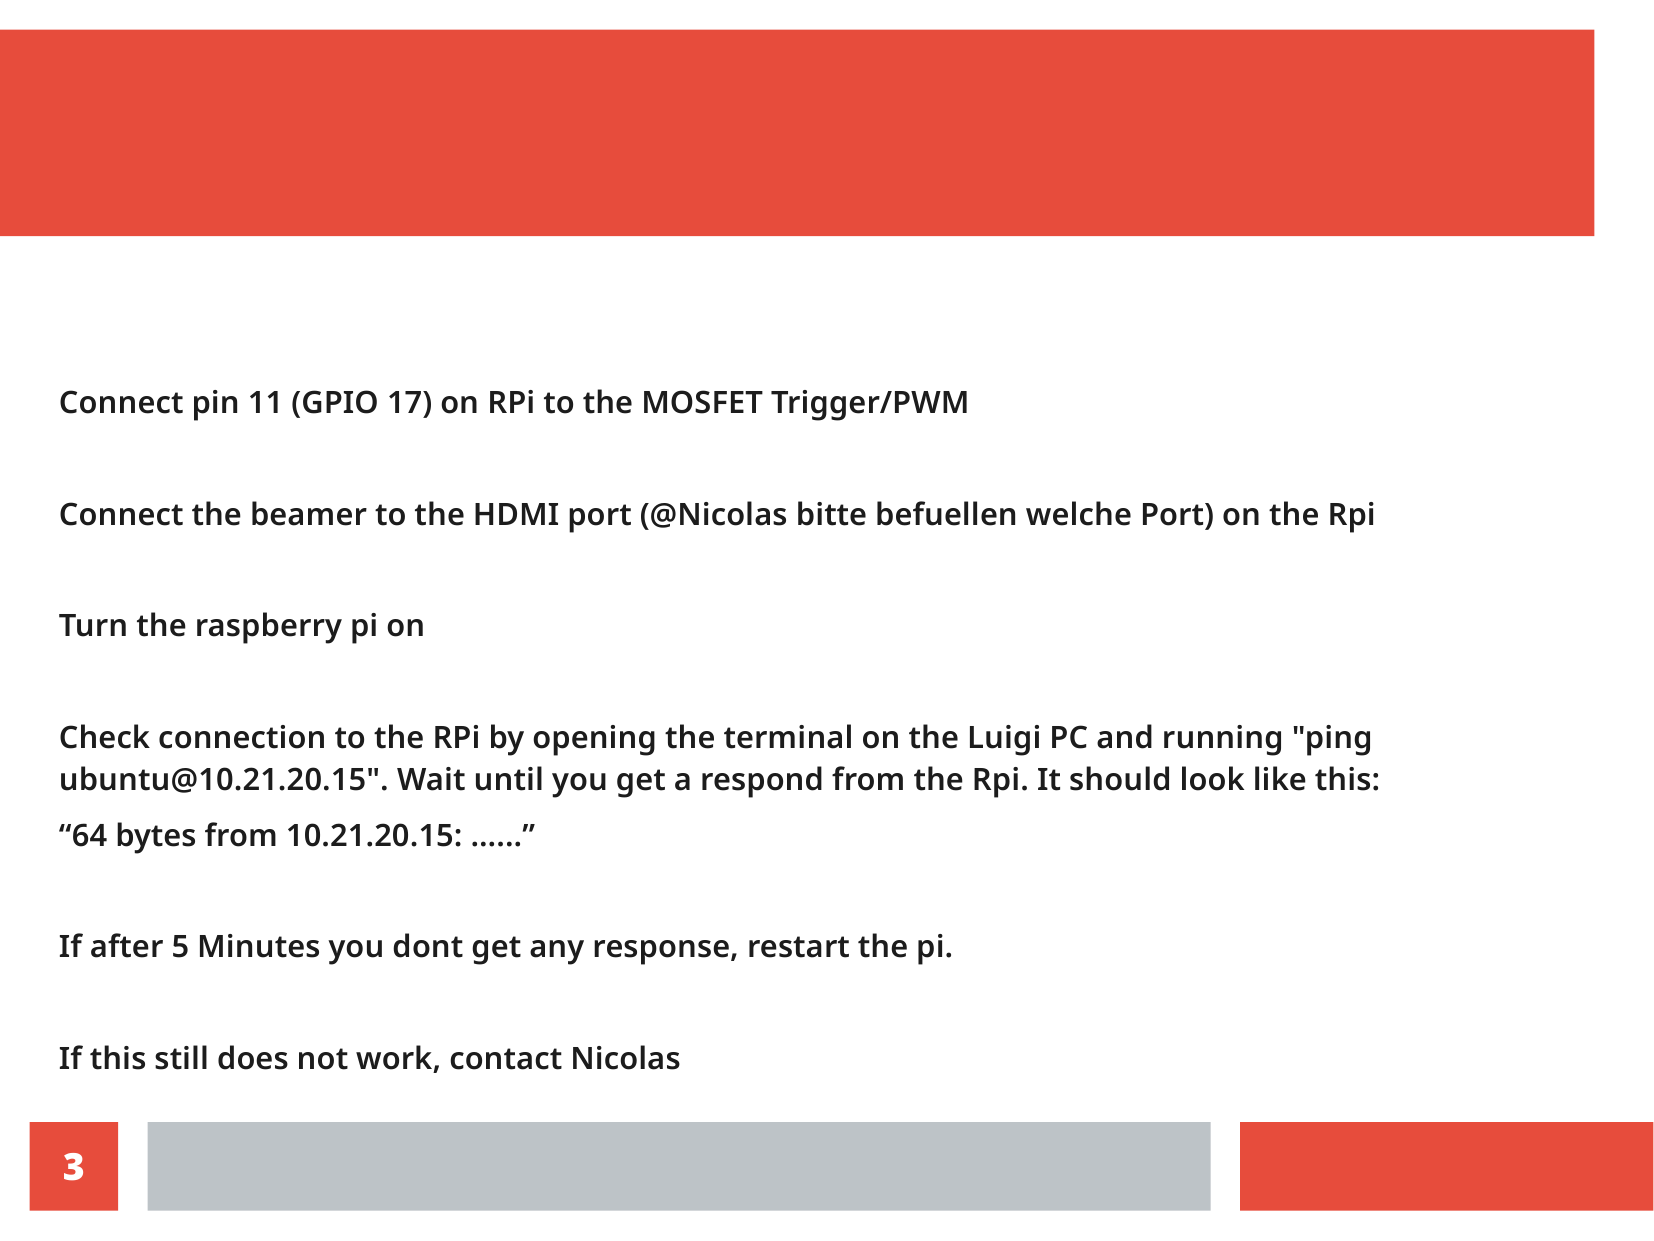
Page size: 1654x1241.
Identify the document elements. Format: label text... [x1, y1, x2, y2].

list Connect pin 11 (GPIO 17) on RPi to the MOSFET Trigger/PWM Connect the beamer to the HDMI port (@Nicolas bitte befuellen welche Port) on the Rpi Turn the raspberry pi on Check connection to the RPi by opening the terminal on the Luigi PC and running "ping ubuntu@10.21.20.15". Wait until you get a respond from the Rpi. It should look like this: “64 bytes from 10.21.20.15: …...” If after 5 Minutes you dont get any response, restart the pi. If this still does not work, contact Nicolas [59, 324, 1565, 1093]
